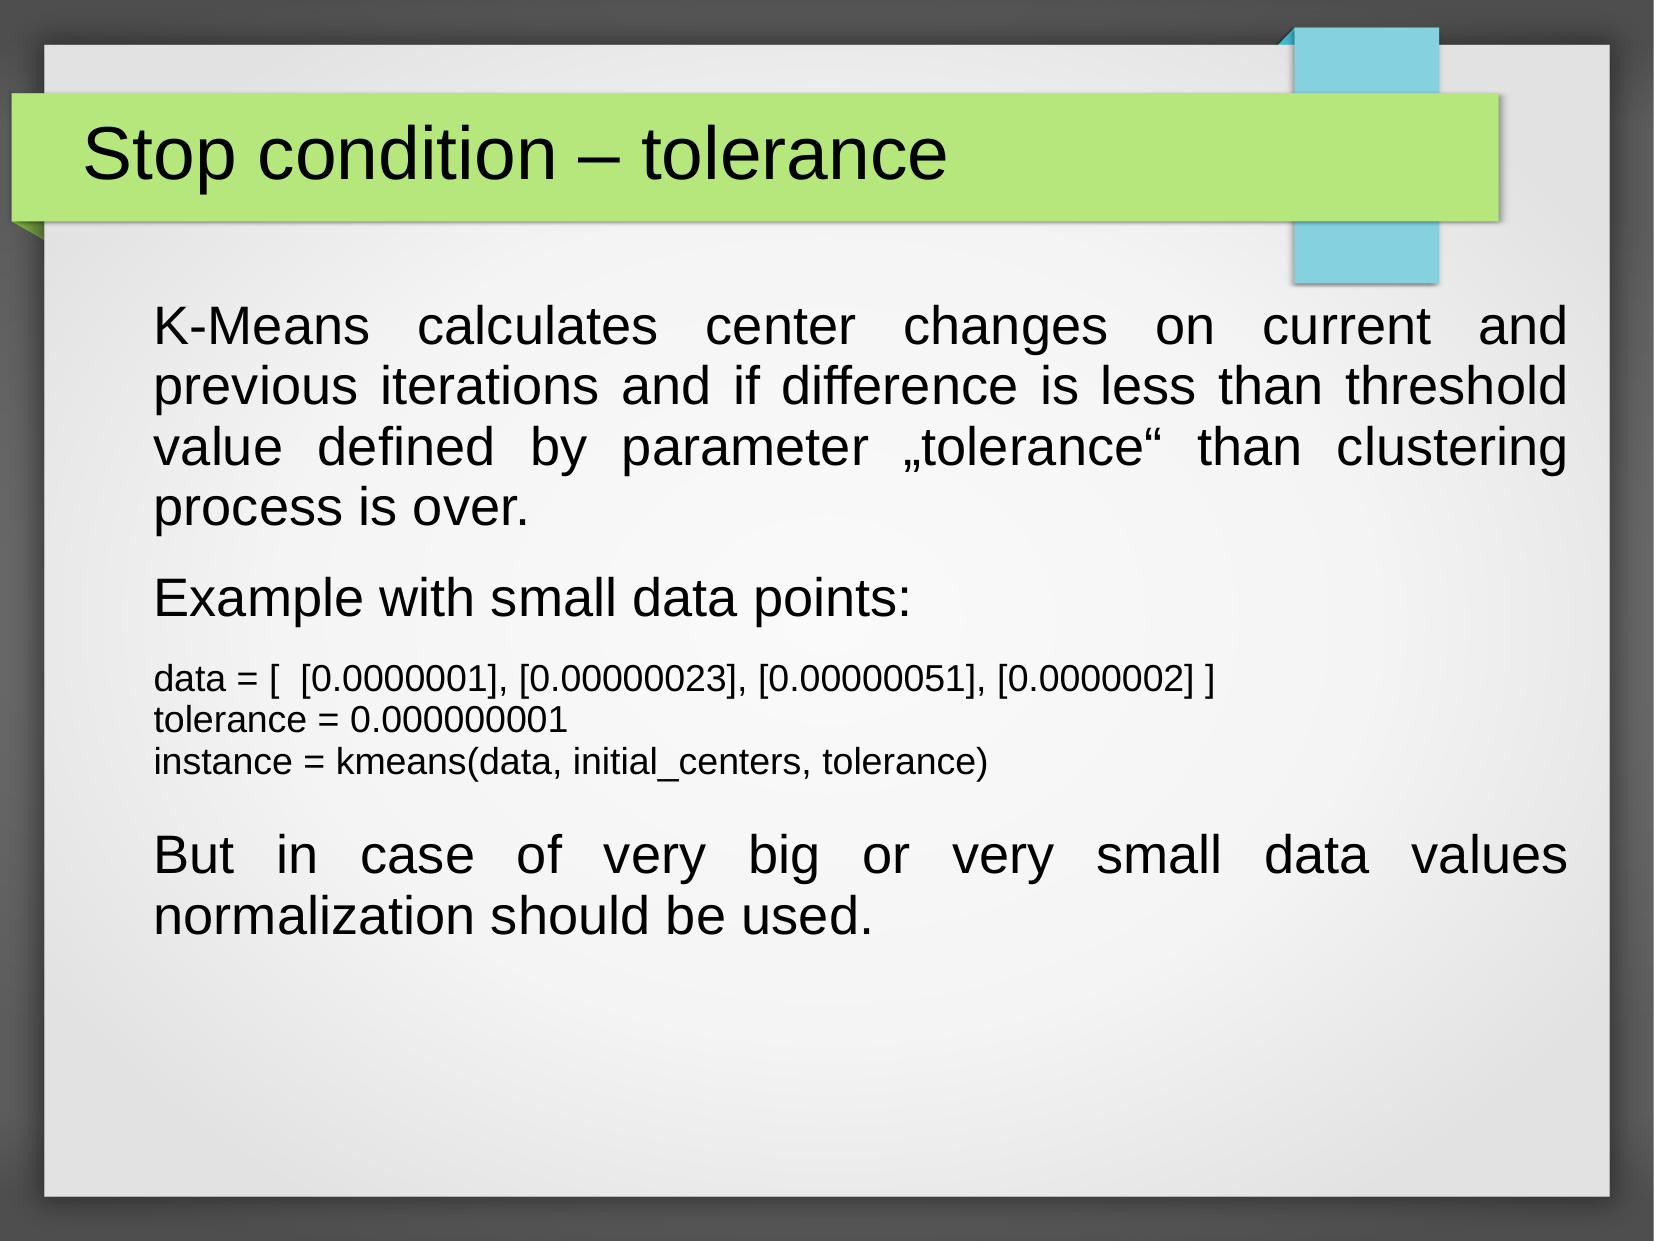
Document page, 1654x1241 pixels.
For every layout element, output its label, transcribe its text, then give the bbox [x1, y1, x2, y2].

picture [0, 0, 1654, 1241]
list K-Means calculates center changes on current and previous iterations and if difference is less than threshold value defined by parameter „tolerance“ than clustering process is over. Example with small data points: data = [ [0.0000001], [0.00000023], [0.00000051], [0.0000002] ] tolerance = 0.000000001 instance = kmeans(data, initial_centers, tolerance) But in case of very big or very small data values normalization should be used. [82, 295, 1571, 1015]
title Stop condition – tolerance [82, 94, 1264, 213]
